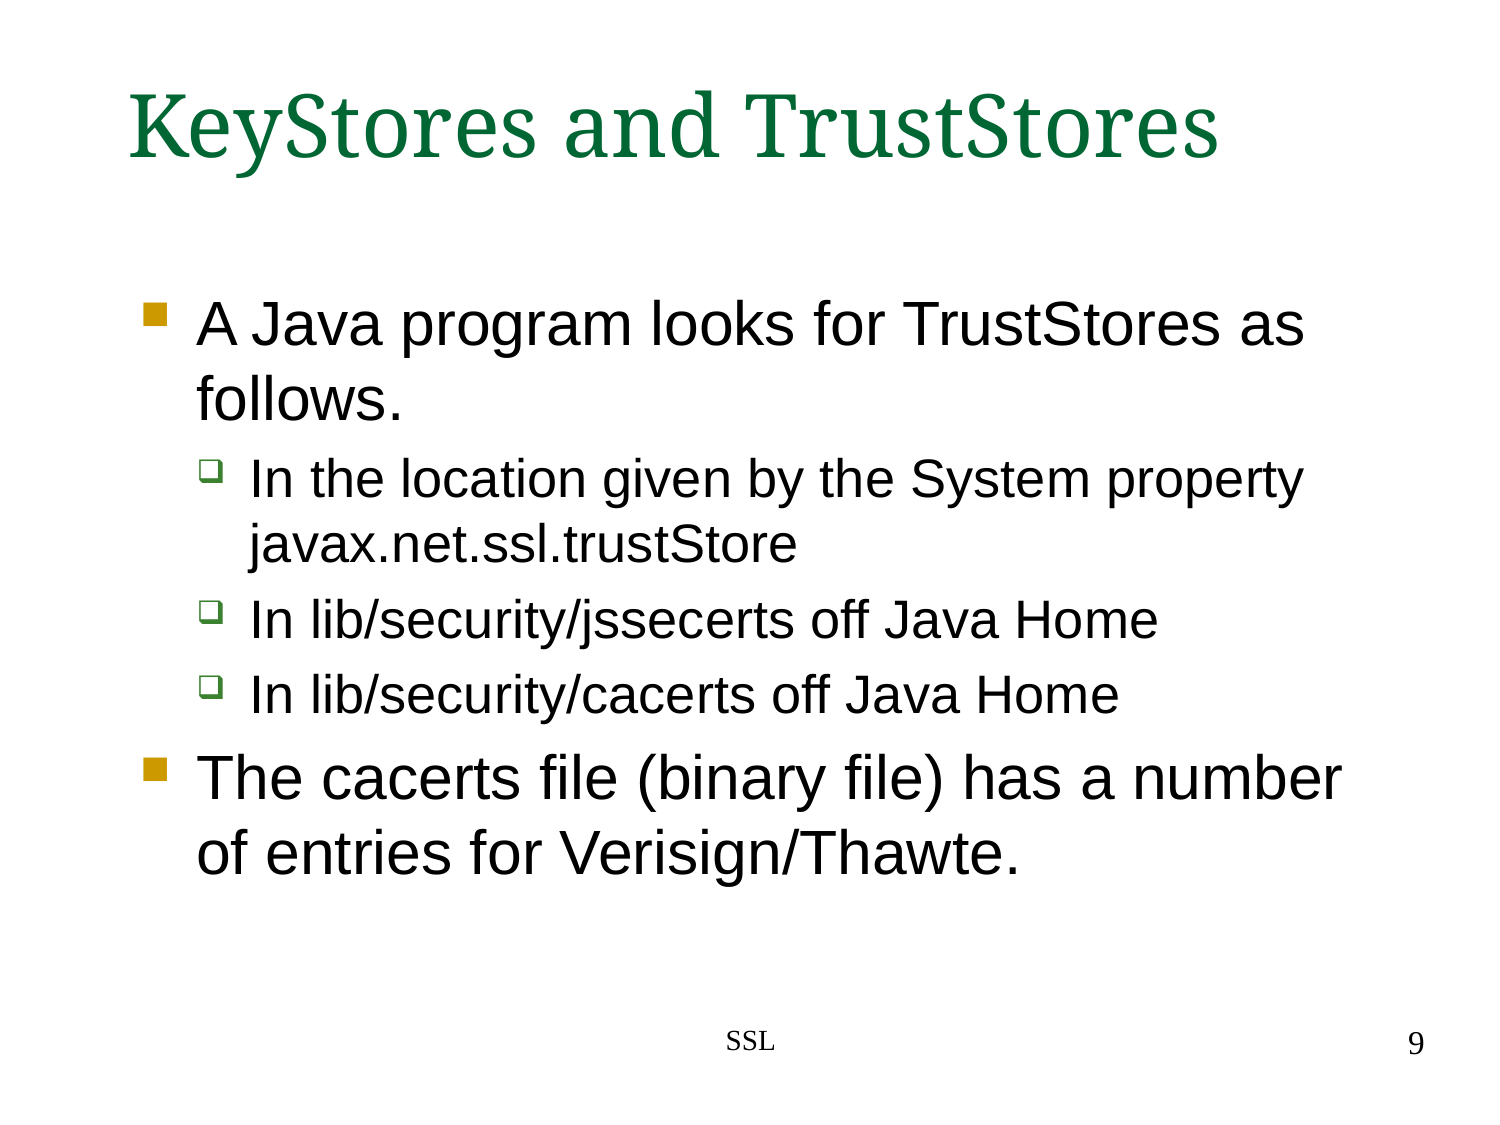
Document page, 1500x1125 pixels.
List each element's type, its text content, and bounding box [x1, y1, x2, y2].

title KeyStores and TrustStores [112, 62, 1388, 250]
list A Java program looks for TrustStores as follows. In the location given by the System property javax.net.ssl.trustStore In lib/security/jssecerts off Java Home In lib/security/cacerts off Java Home The cacerts file (binary file) has a number of entries for Verisign/Thawte. [125, 275, 1400, 988]
